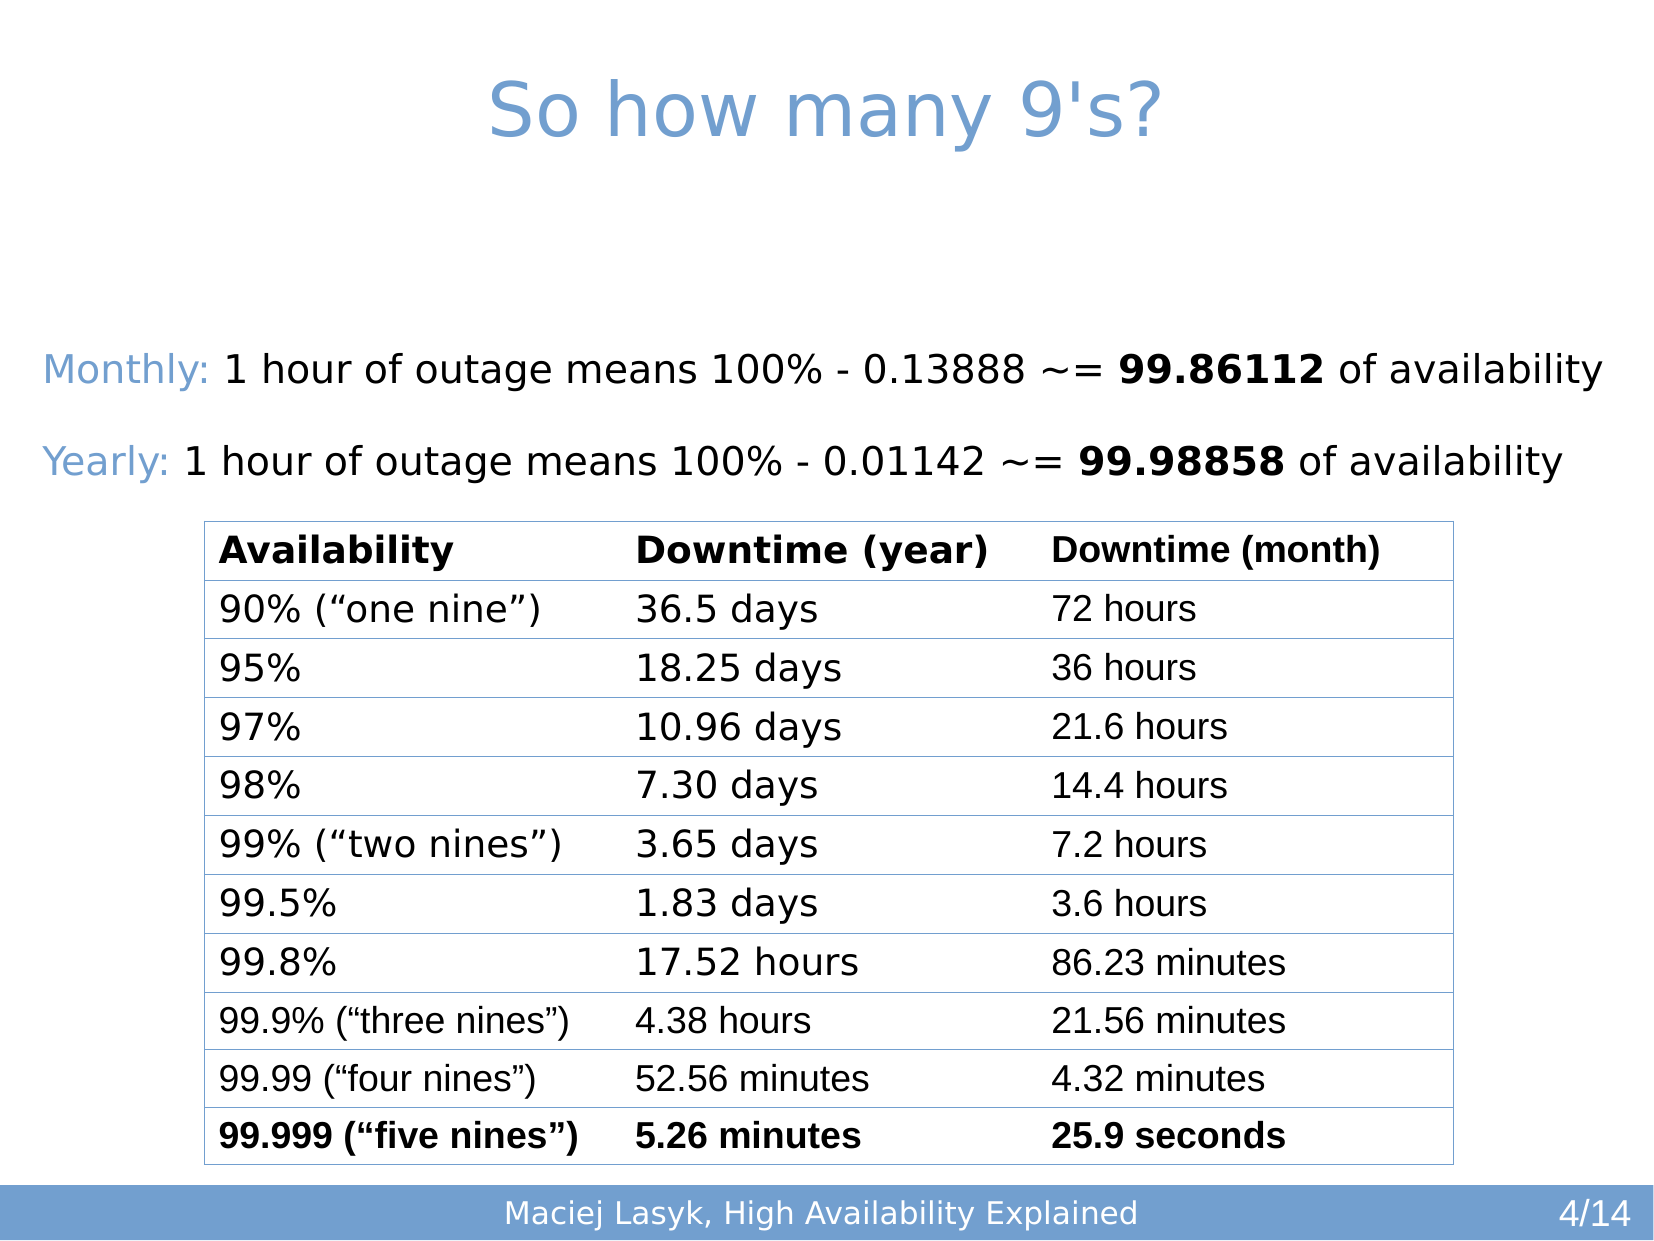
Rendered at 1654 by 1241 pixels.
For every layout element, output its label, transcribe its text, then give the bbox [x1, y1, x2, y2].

table_cell 99.99 (“four nines”) [205, 1050, 620, 1107]
text_box [0, 1185, 1533, 1241]
table_header Availability [205, 522, 620, 580]
table_cell 98% [205, 757, 620, 815]
text_box Maciej Lasyk, High Availability Explained [489, 1188, 1165, 1240]
text_box 4/14 [1533, 1185, 1647, 1241]
table_cell 14.4 hours [1037, 757, 1453, 815]
table_cell 5.26 minutes [620, 1108, 1037, 1164]
table_cell 21.56 minutes [1037, 993, 1453, 1049]
table_cell 10.96 days [620, 698, 1037, 756]
table_cell 99.5% [205, 875, 620, 933]
table_cell 52.56 minutes [620, 1050, 1037, 1107]
text_box So how many 9's? [473, 60, 1181, 163]
table_cell 95% [205, 639, 620, 697]
table_header Downtime (year) [620, 522, 1037, 580]
table_cell 3.6 hours [1037, 875, 1453, 933]
table_cell 25.9 seconds [1037, 1108, 1453, 1164]
table_cell 3.65 days [620, 816, 1037, 874]
table_cell 99.8% [205, 934, 620, 992]
text_box [1647, 1185, 1654, 1241]
text_box Monthly: 1 hour of outage means 100% - 0.13888 ~= 99.86112 of availability Yearly: 1 hour of outage means 100% - 0.01142 ~= 99.98858 of availability [27, 339, 1619, 492]
table_cell 36 hours [1037, 639, 1453, 697]
table_cell 97% [205, 698, 620, 756]
table_cell 4.38 hours [620, 993, 1037, 1049]
table_cell 99.9% (“three nines”) [205, 993, 620, 1049]
table_cell 90% (“one nine”) [205, 581, 620, 638]
table_cell 7.30 days [620, 757, 1037, 815]
table_cell 18.25 days [620, 639, 1037, 697]
table_cell 4.32 minutes [1037, 1050, 1453, 1107]
table_cell 21.6 hours [1037, 698, 1453, 756]
table_header Downtime (month) [1037, 522, 1453, 580]
table_cell 36.5 days [620, 581, 1037, 638]
table_cell 7.2 hours [1037, 816, 1453, 874]
table_cell 99% (“two nines”) [205, 816, 620, 874]
table_cell 17.52 hours [620, 934, 1037, 992]
table_cell 72 hours [1037, 581, 1453, 638]
table_cell 99.999 (“five nines”) [205, 1108, 620, 1164]
table_cell 86.23 minutes [1037, 934, 1453, 992]
table_cell 1.83 days [620, 875, 1037, 933]
